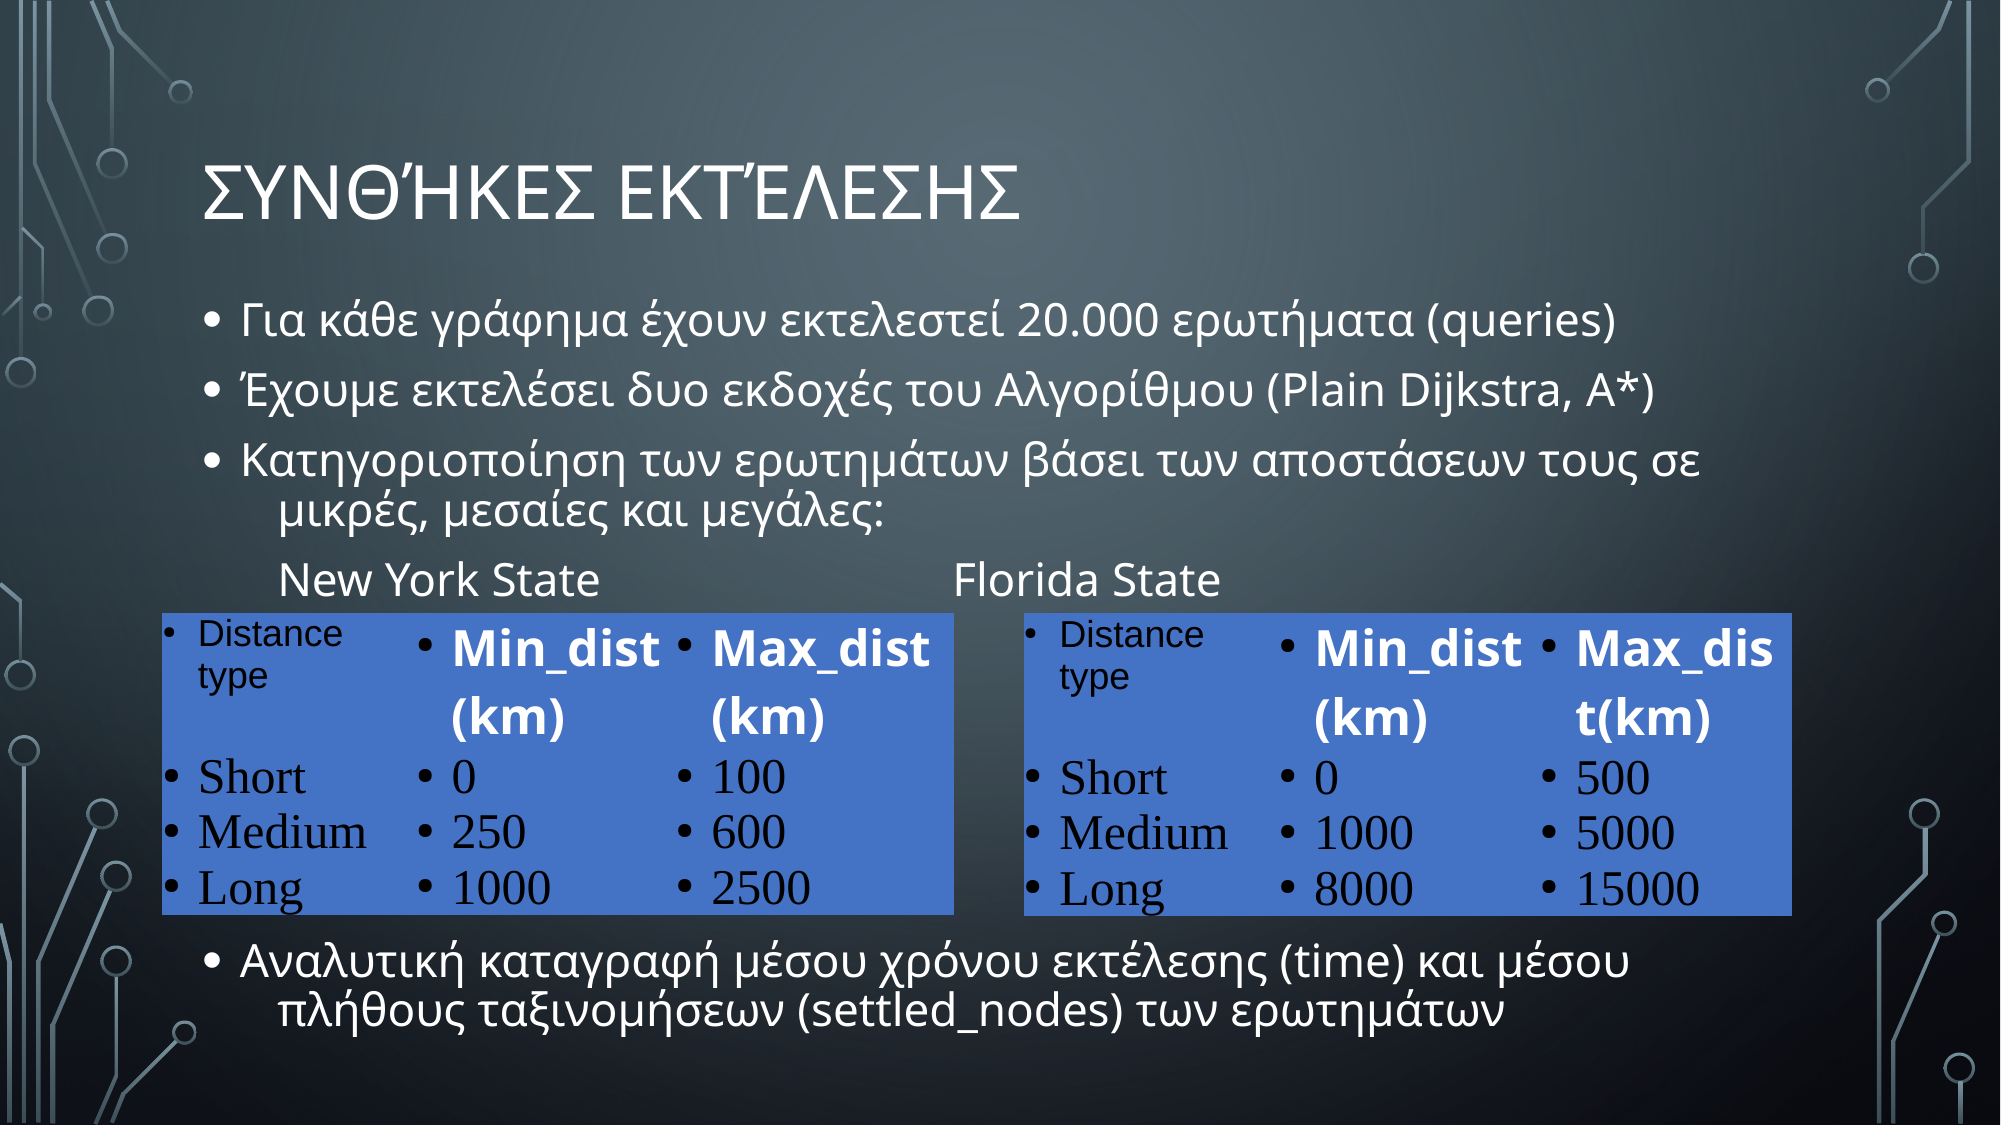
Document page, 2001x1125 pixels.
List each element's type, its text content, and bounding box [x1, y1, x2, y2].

table_cell 2500 [676, 860, 954, 915]
table_header Min_dist(km) [1279, 613, 1540, 750]
table_cell 600 [676, 804, 954, 860]
table_cell 0 [1279, 750, 1540, 805]
table_cell Medium [1024, 805, 1279, 861]
list Για κάθε γράφημα έχουν εκτελεστεί 20.000 ερωτήματα (queries) Έχουμε εκτελέσει δυο εκδοχές του Αλγορίθμου (Plain Dijkstra, A*) Κατηγοριοποίηση των ερωτημάτων βάσει των αποστάσεων τους σε μικρές, μεσαίες και μεγάλες: New York State Florida State Αναλυτική καταγραφή μέσου χρόνου εκτέλεσης (time) και μέσου πλήθους ταξινομήσεων (settled_nodes) των ερωτημάτων [187, 289, 1813, 1076]
table_cell 1000 [416, 860, 676, 915]
table_cell Long [284, 904, 298, 913]
table_header Distance type [162, 613, 416, 749]
table_cell 250 [416, 804, 676, 860]
table_header Max_dist(km) [1540, 613, 1792, 750]
table_cell 1000 [1279, 805, 1540, 861]
table_cell 500 [1540, 750, 1792, 805]
table_cell Long [285, 882, 295, 894]
title ΣΥΝΘΉΚΕΣ ΕΚΤΈΛΕΣΗΣ [187, 101, 1813, 289]
table_cell 8000 [1279, 861, 1540, 916]
table_cell Long [1145, 905, 1159, 914]
table_header Distance type [1024, 613, 1279, 750]
table_cell Medium [162, 804, 416, 860]
table_cell 100 [676, 749, 954, 804]
table_header Max_dist (km) [676, 613, 954, 749]
table_cell Short [1024, 750, 1279, 805]
table_cell Long [1146, 883, 1156, 895]
table_cell 15000 [1540, 861, 1792, 916]
table_cell Short [162, 749, 416, 804]
table_cell 5000 [1540, 805, 1792, 861]
table_cell 0 [416, 749, 676, 804]
table_cell Long [162, 860, 416, 915]
table_header Min_dist(km) [416, 613, 676, 749]
table_cell Long [1024, 861, 1279, 916]
